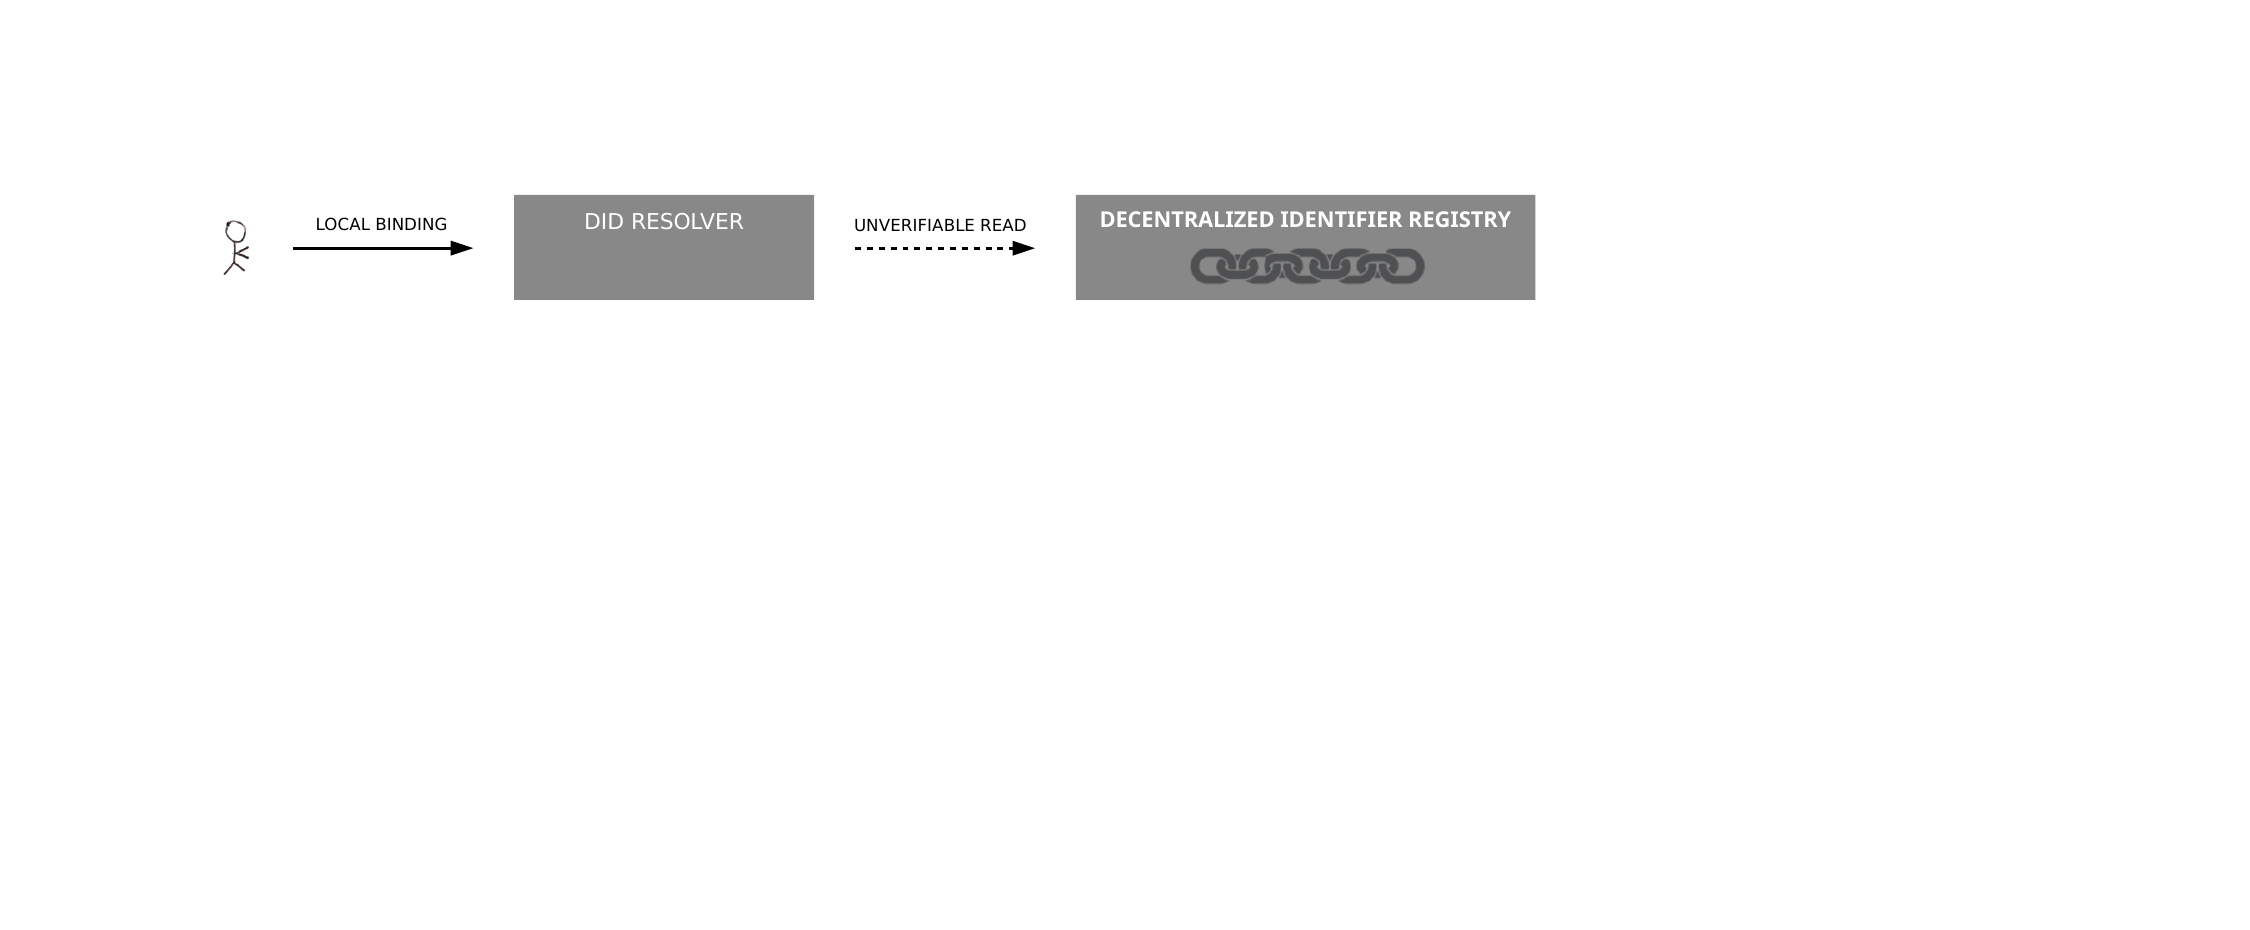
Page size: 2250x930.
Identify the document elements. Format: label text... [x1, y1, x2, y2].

text_box DID RESOLVER [514, 194, 815, 300]
text_box LOCAL BINDING [300, 207, 466, 255]
text_box UNVERIFIABLE READ [839, 208, 1043, 256]
picture [1176, 238, 1435, 293]
picture [219, 217, 253, 278]
text_box DECENTRALIZED IDENTIFIER REGISTRY [1075, 194, 1536, 300]
